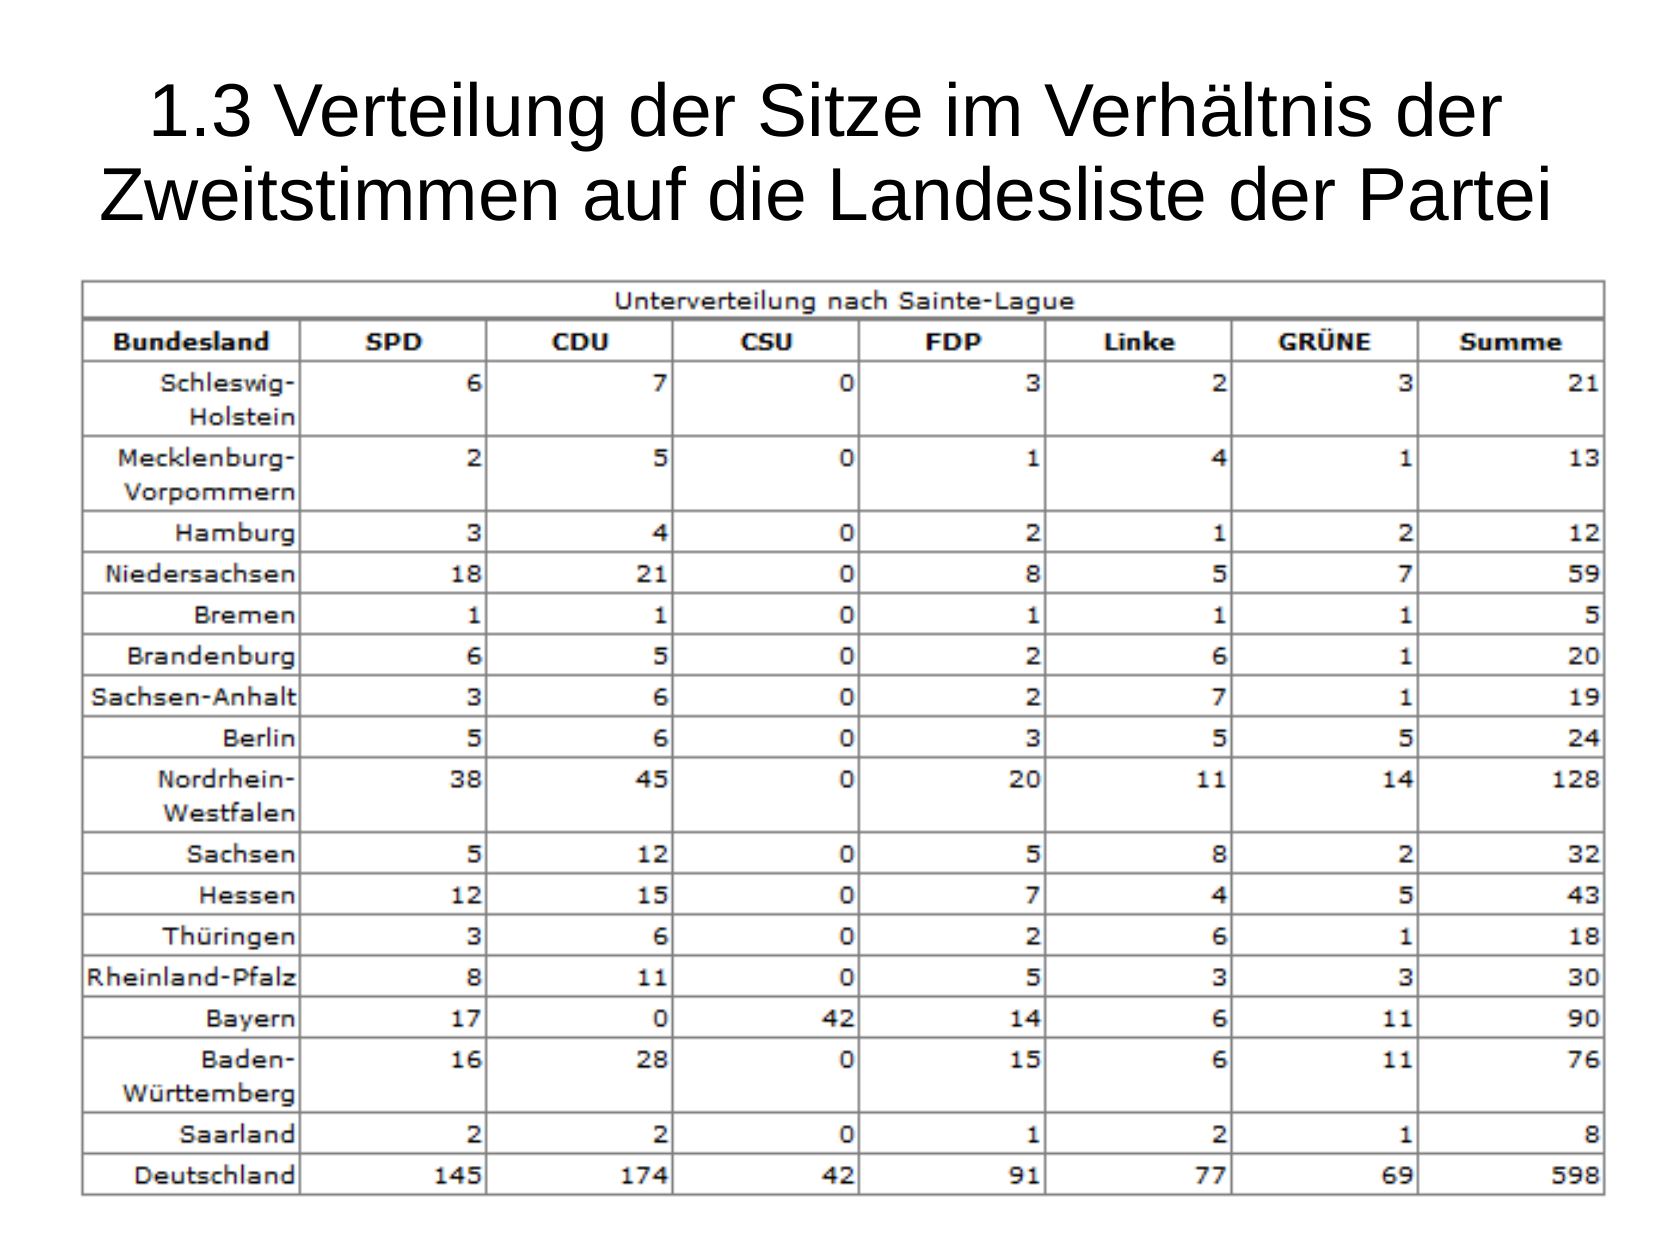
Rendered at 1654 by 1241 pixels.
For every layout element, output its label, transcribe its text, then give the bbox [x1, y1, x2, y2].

title 1.3 Verteilung der Sitze im Verhältnis der Zweitstimmen auf die Landesliste der Partei [82, 49, 1571, 247]
picture [70, 247, 1630, 1211]
